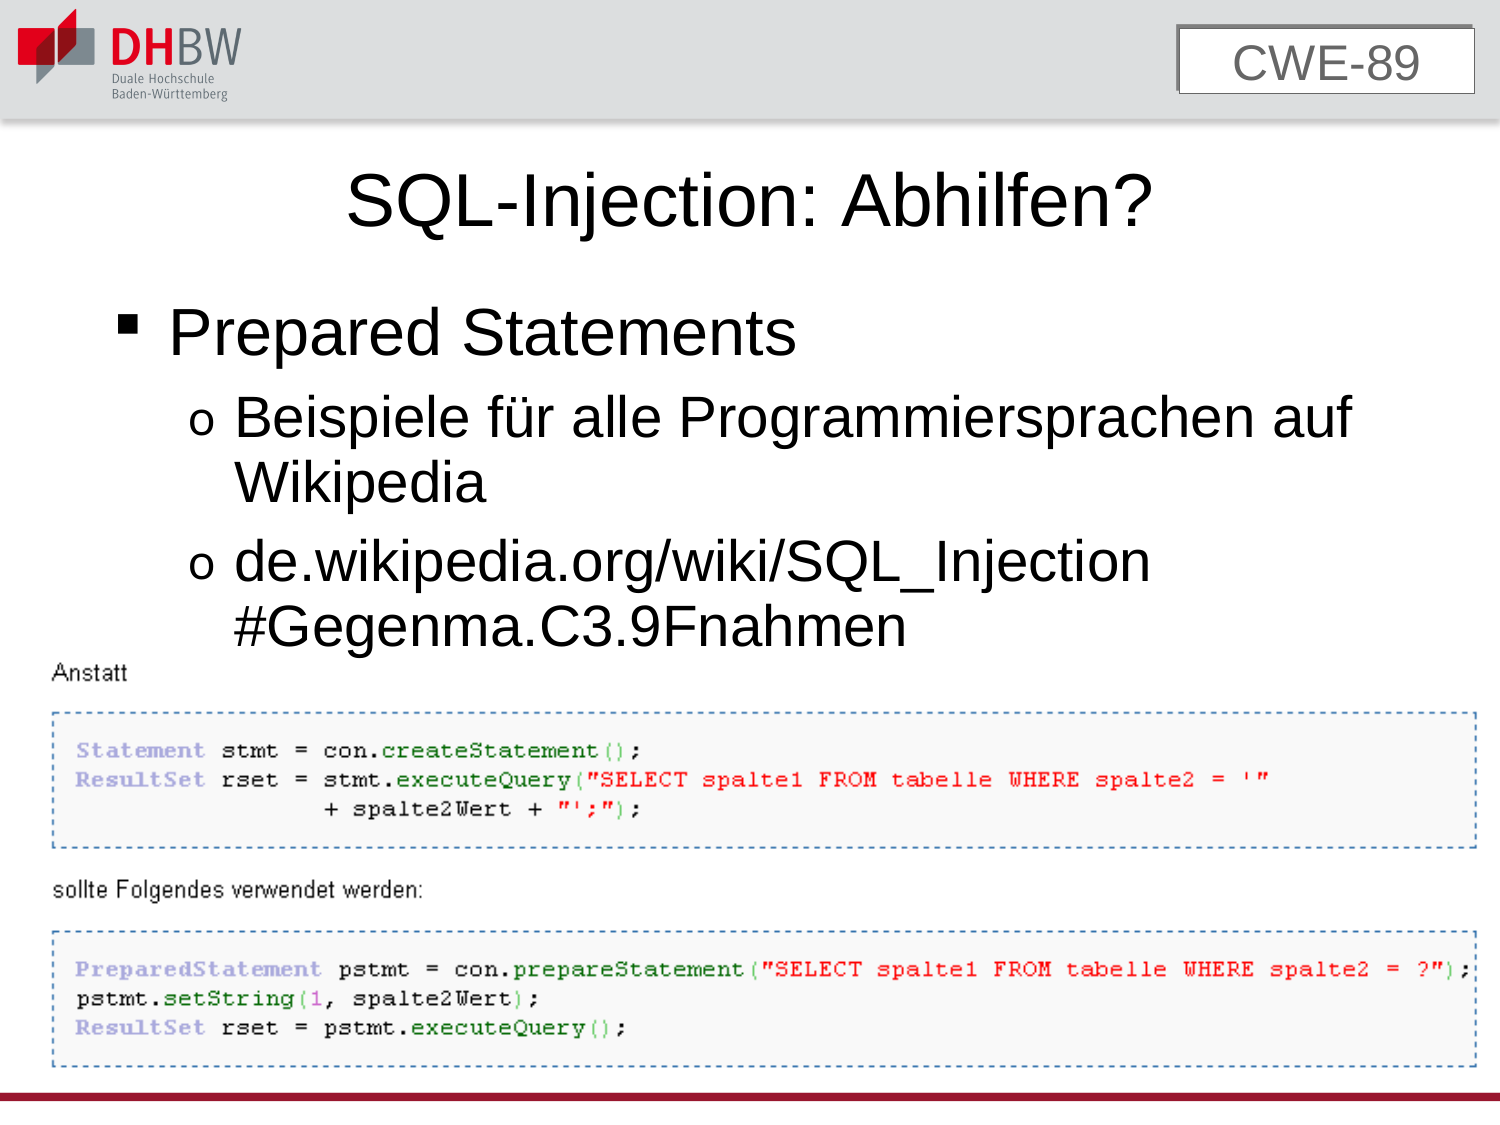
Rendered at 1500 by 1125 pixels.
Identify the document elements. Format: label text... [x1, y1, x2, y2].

picture [0, 266, 1500, 1121]
picture [0, 0, 1500, 134]
title SQL-Injection: Abhilfen? [0, 134, 1500, 266]
list Prepared Statements Beispiele für alle Programmiersprachen auf Wikipedia de.wikipedia.org/wiki/SQL_Injection #Gegenma.C3.9Fnahmen [112, 295, 1388, 1051]
text_box CWE-89 [1179, 28, 1475, 94]
